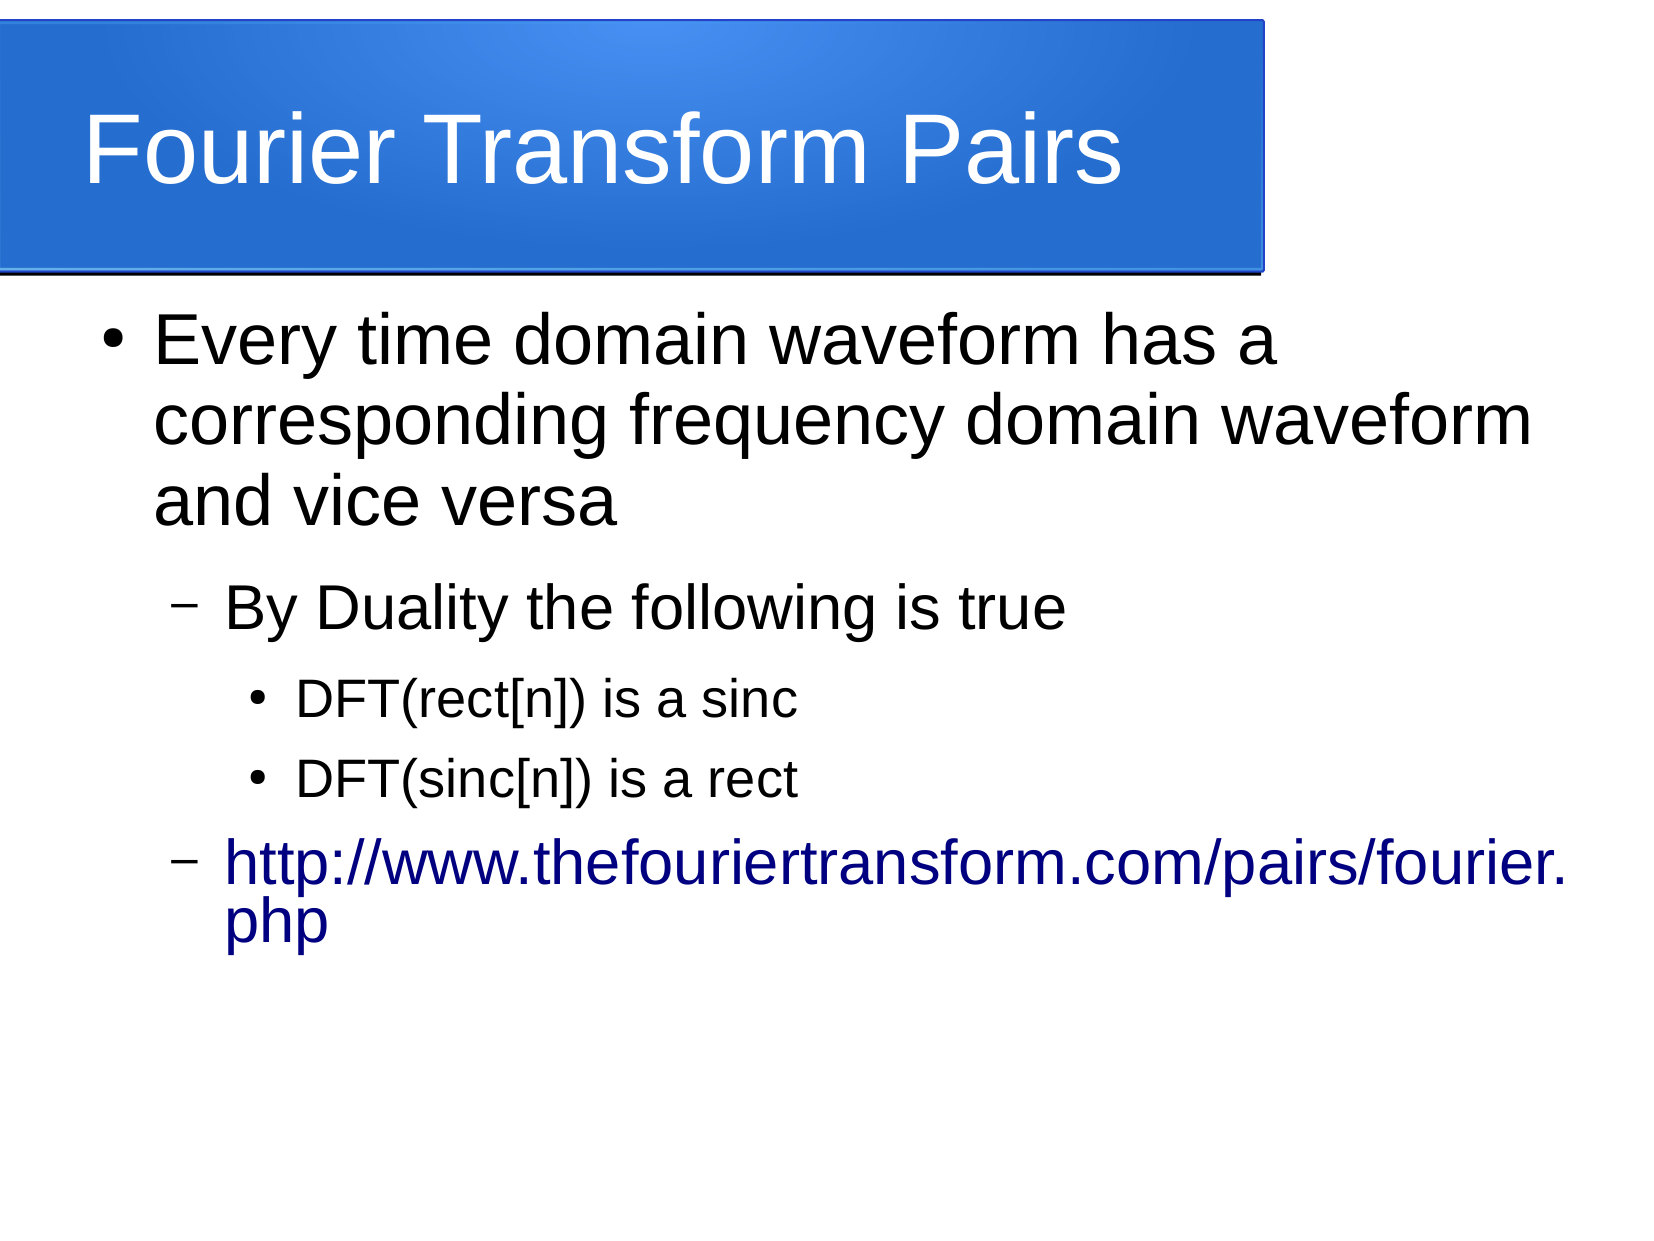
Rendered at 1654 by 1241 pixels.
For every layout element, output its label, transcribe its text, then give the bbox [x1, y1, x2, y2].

list Every time domain waveform has a corresponding frequency domain waveform and vice versa By Duality the following is true DFT(rect[n]) is a sinc DFT(sinc[n]) is a rect http://www.thefouriertransform.com/pairs/fourier.php [82, 299, 1571, 1019]
title Fourier Transform Pairs [82, 47, 1235, 252]
